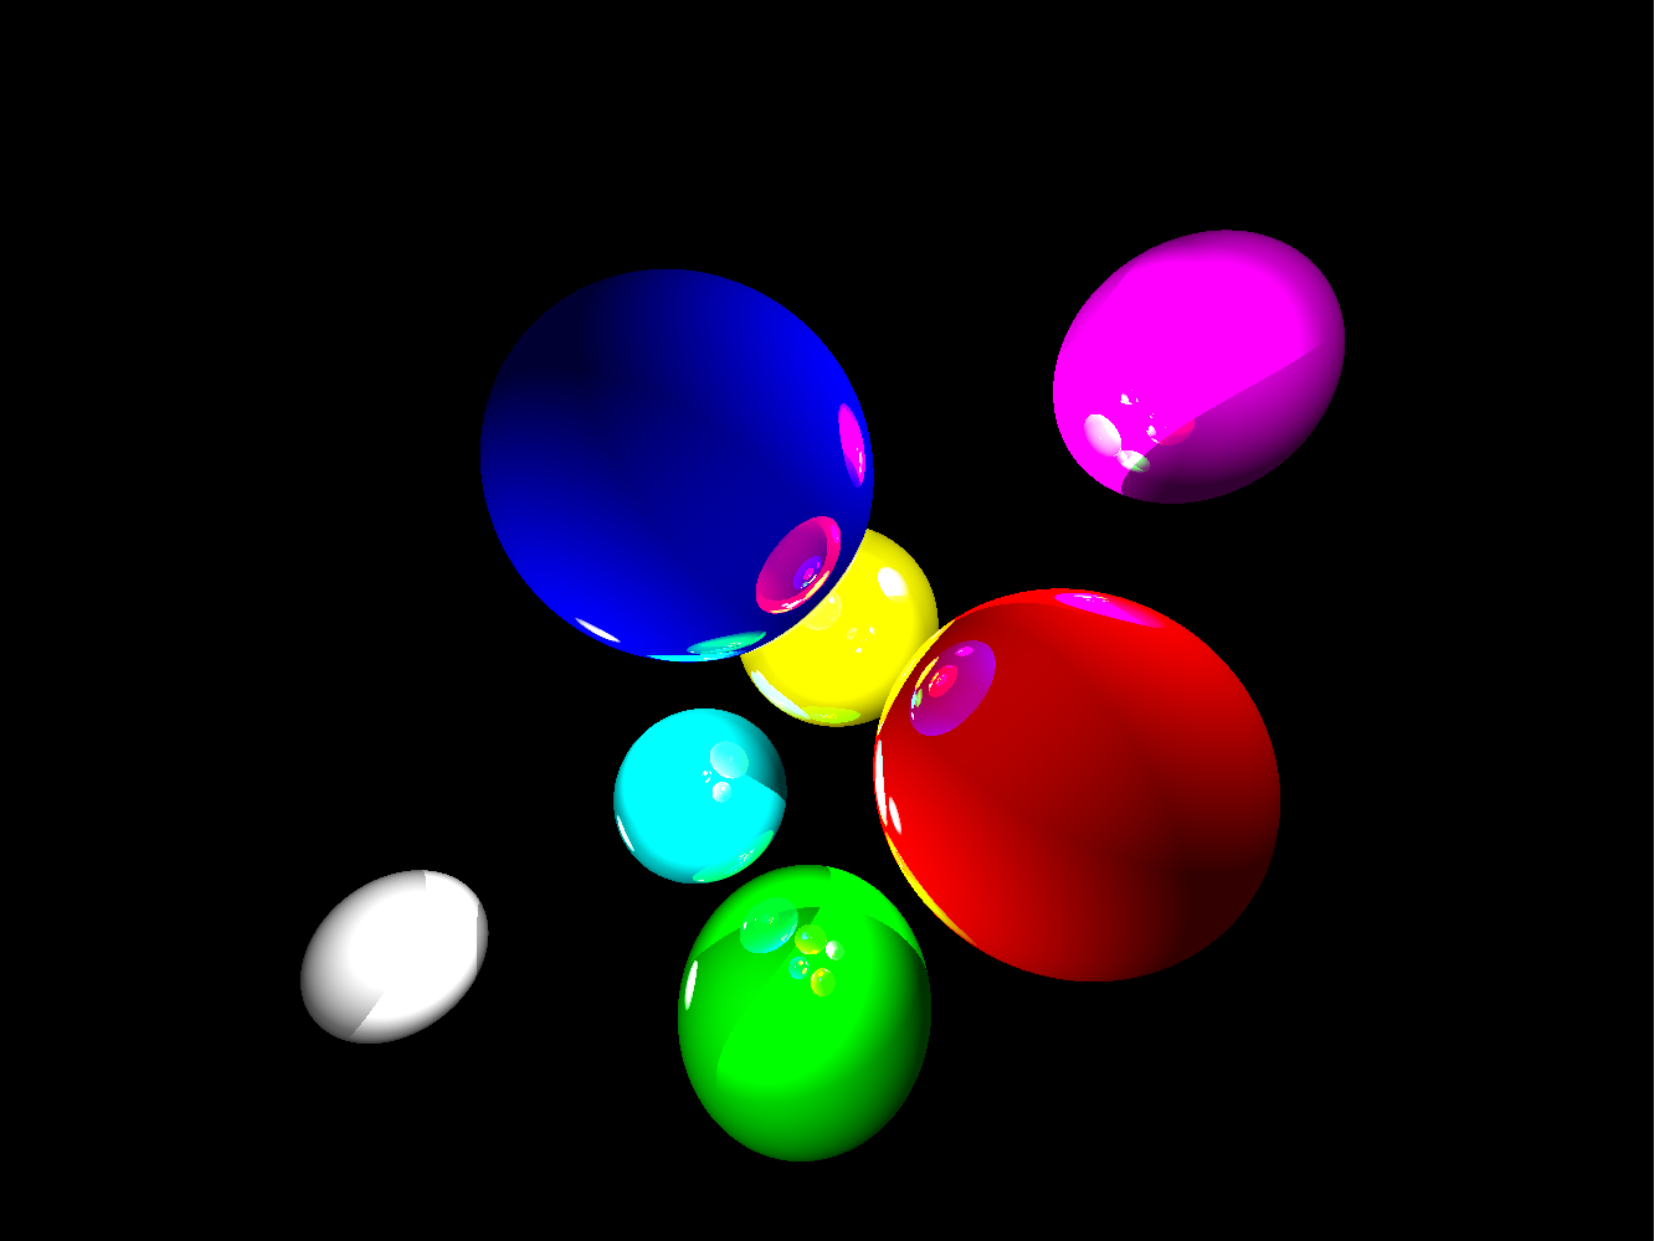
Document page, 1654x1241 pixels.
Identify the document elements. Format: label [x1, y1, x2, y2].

picture [216, 5, 1458, 1241]
